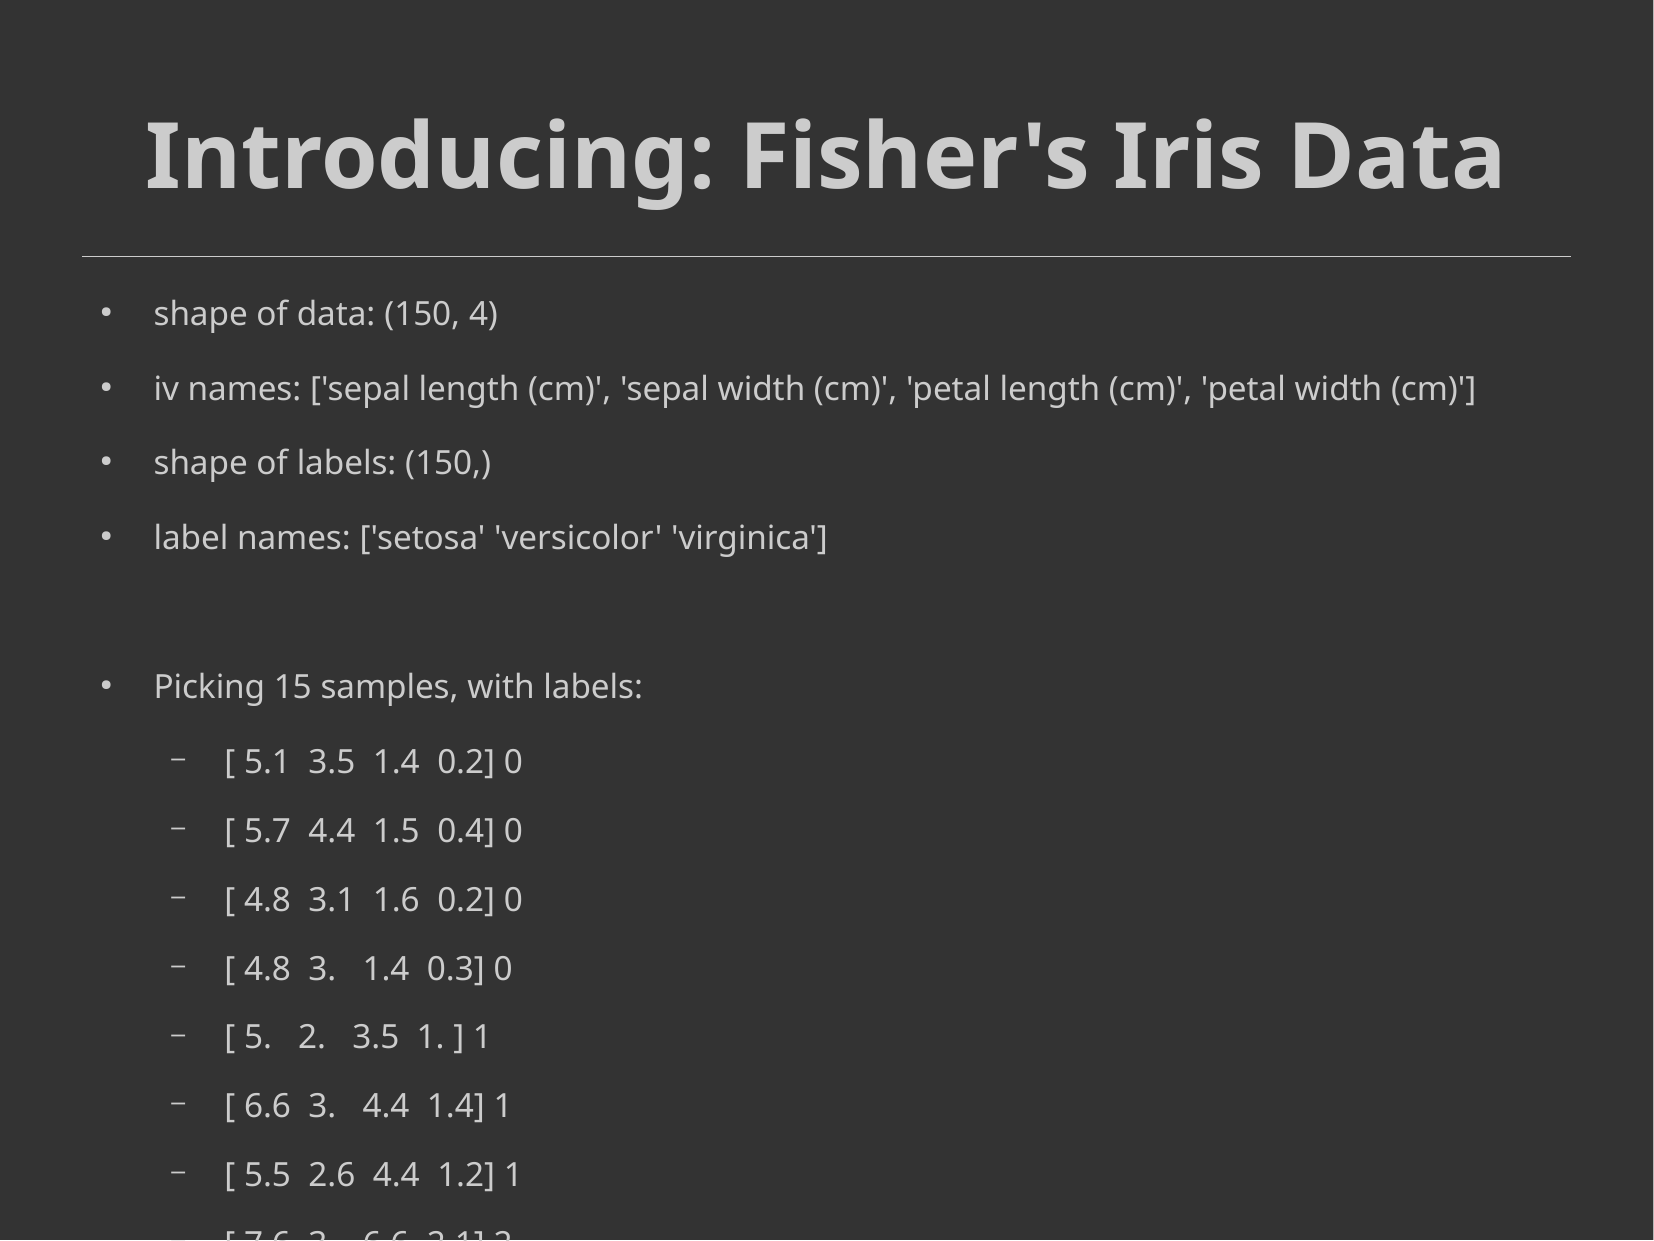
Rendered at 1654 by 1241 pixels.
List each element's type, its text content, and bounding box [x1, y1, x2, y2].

list shape of data: (150, 4) iv names: ['sepal length (cm)', 'sepal width (cm)', 'petal length (cm)', 'petal width (cm)'] shape of labels: (150,) label names: ['setosa' 'versicolor' 'virginica'] Picking 15 samples, with labels: [ 5.1 3.5 1.4 0.2] 0 [ 5.7 4.4 1.5 0.4] 0 [ 4.8 3.1 1.6 0.2] 0 [ 4.8 3. 1.4 0.3] 0 [ 5. 2. 3.5 1. ] 1 [ 6.6 3. 4.4 1.4] 1 [ 5.5 2.6 4.4 1.2] 1 [ 7.6 3. 6.6 2.1] 2 [ 6.9 3.2 5.7 2.3] 2 [ 7.7 3. 6.1 2.3] 2 [82, 290, 1571, 1010]
title Introducing: Fisher's Iris Data [82, 49, 1571, 257]
